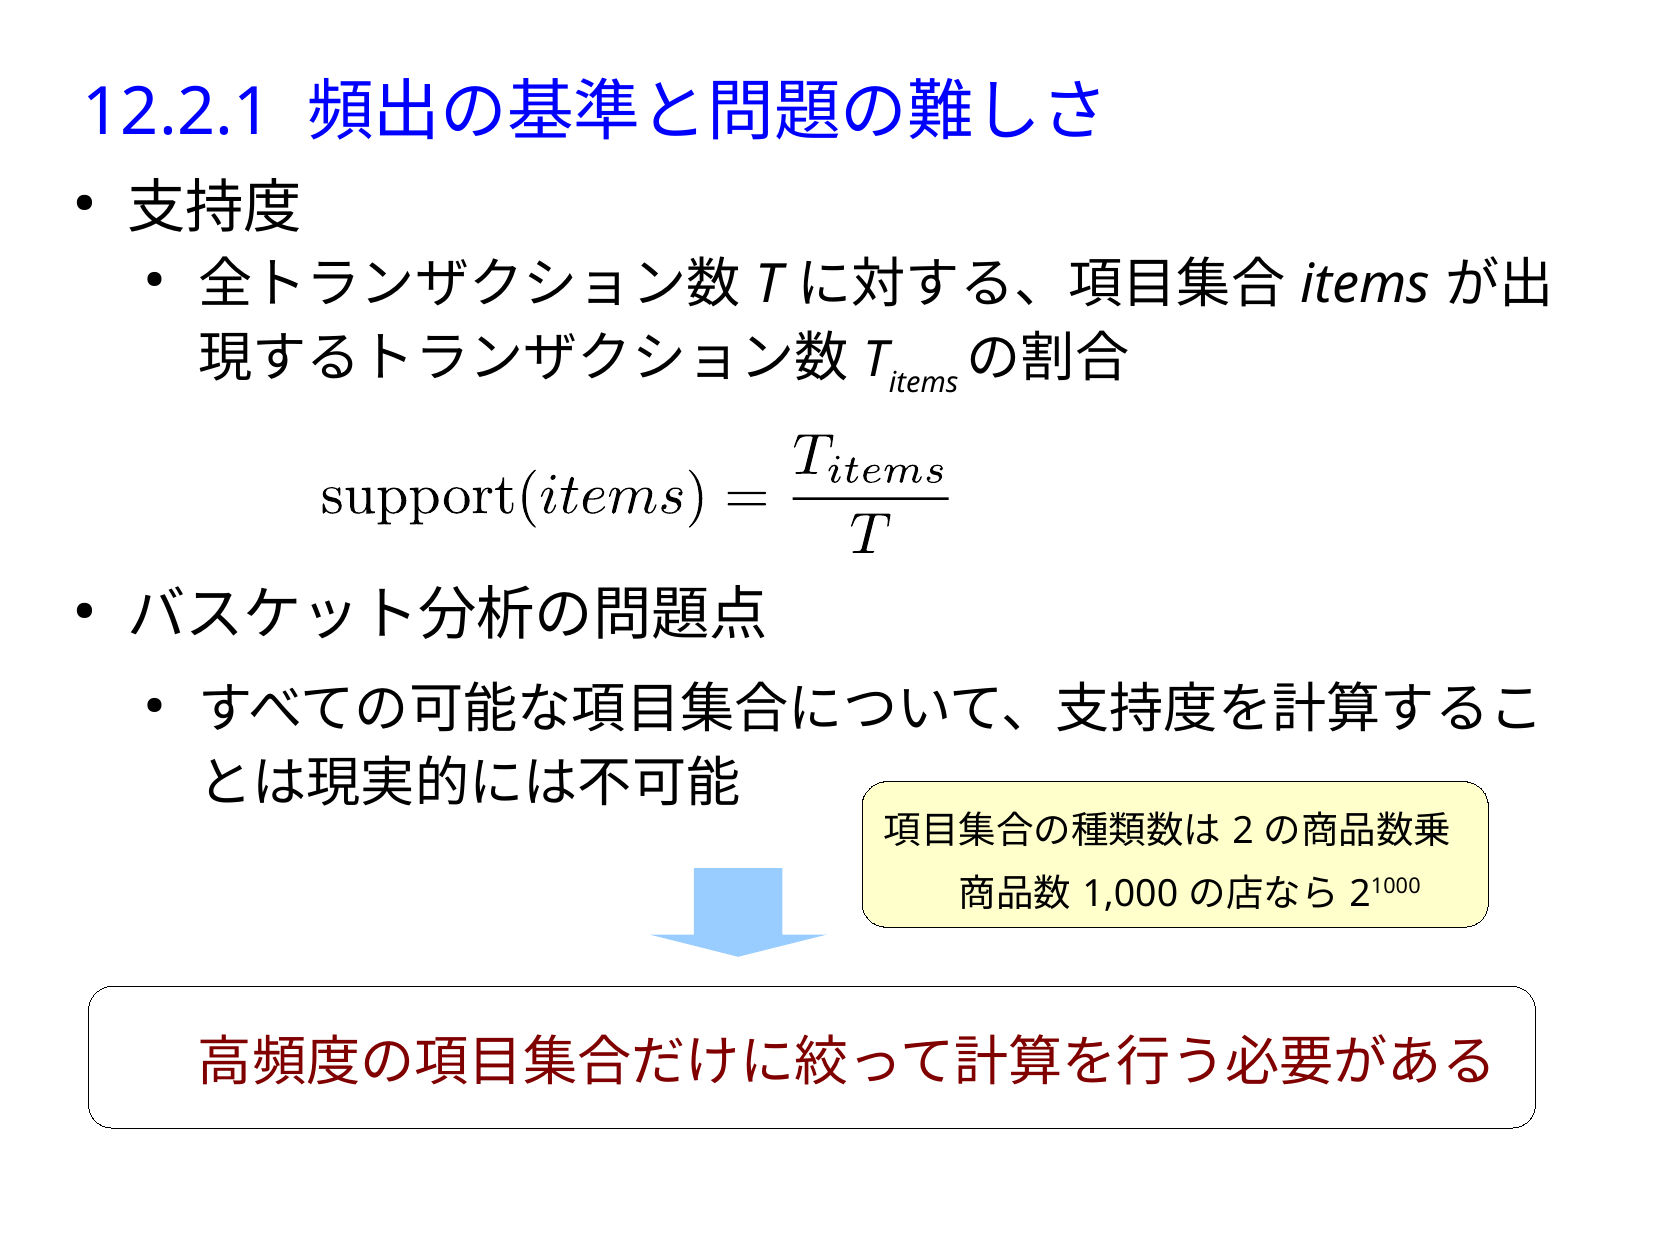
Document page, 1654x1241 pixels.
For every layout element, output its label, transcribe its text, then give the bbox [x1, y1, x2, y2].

list 支持度 全トランザクション数Tに対する、項目集合itemsが出現するトランザクション数Titemsの割合 バスケット分析の問題点 すべての可能な項目集合について、支持度を計算することは現実的には不可能 [56, 164, 1589, 854]
title 12.2.1 頻出の基準と問題の難しさ [82, 40, 1571, 164]
text_box [649, 868, 827, 957]
text_box 項目集合の種類数は2の商品数乗 商品数1,000の店なら21000 [862, 781, 1489, 928]
picture [318, 432, 951, 556]
text_box 高頻度の項目集合だけに絞って計算を行う必要がある [88, 986, 1536, 1129]
